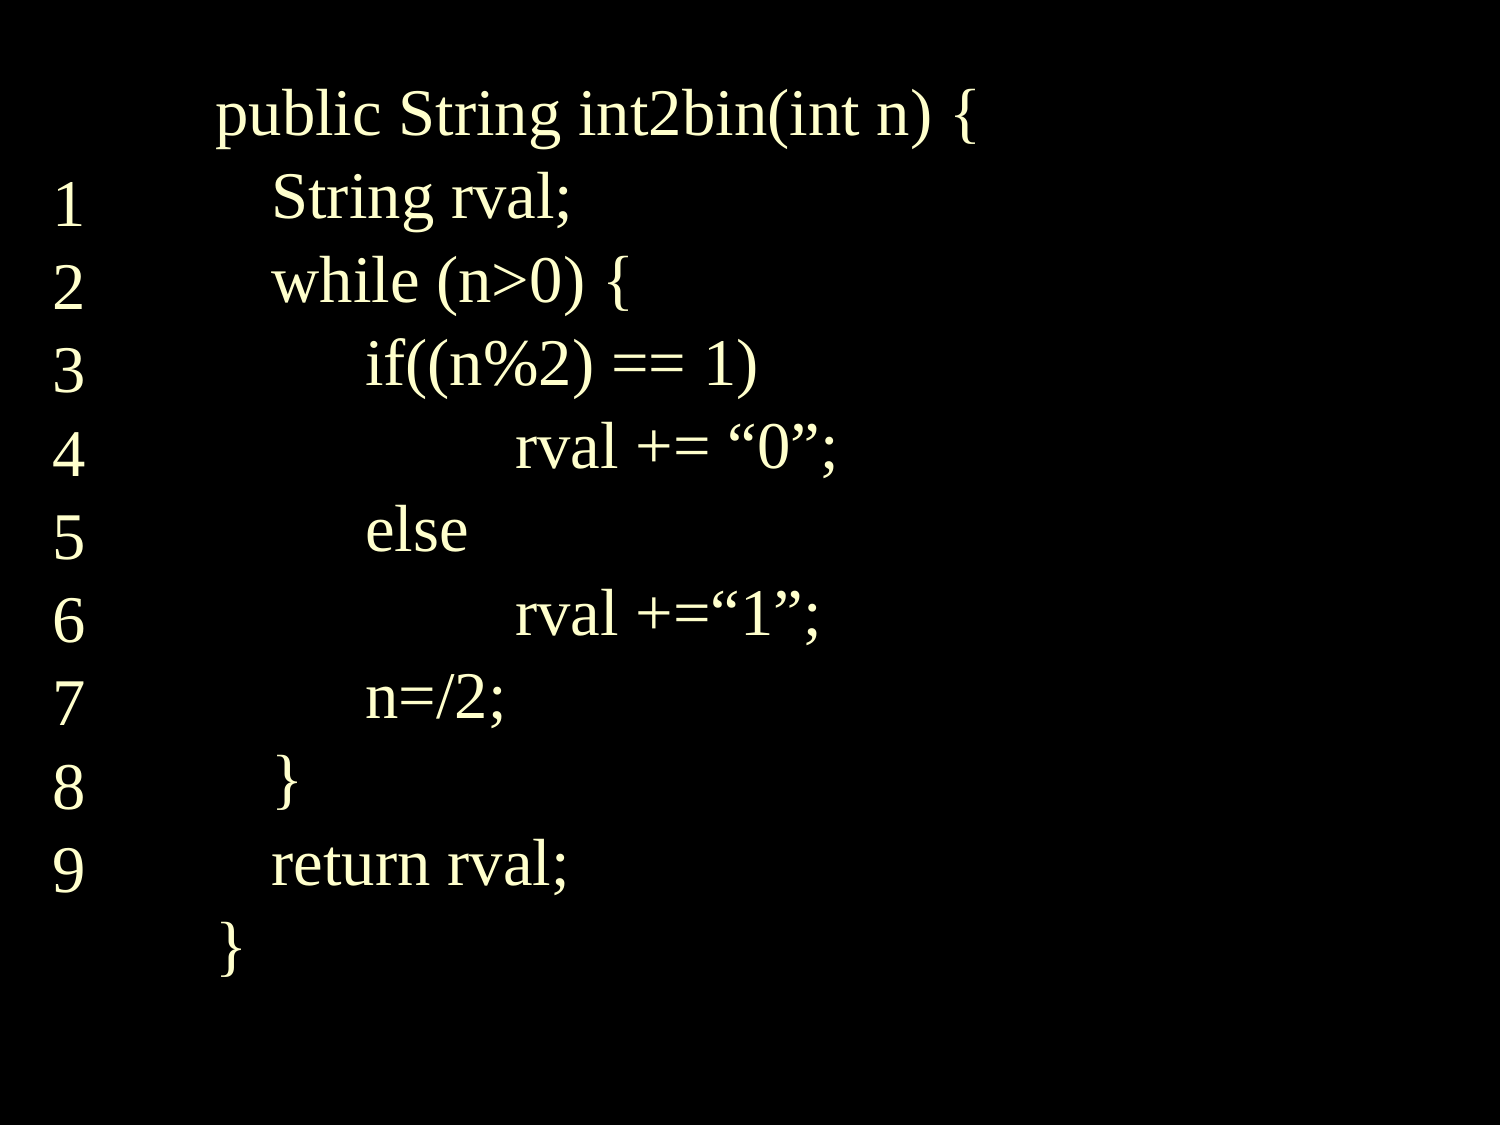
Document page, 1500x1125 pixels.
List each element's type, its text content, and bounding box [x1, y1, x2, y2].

text_box 1 2 3 4 5 6 7 8 9 [37, 74, 188, 1051]
list public String int2bin(int n) { String rval; while (n>0) { if((n%2) == 1) rval += “0”; else rval +=“1”; n=/2; } return rval; } [200, 74, 1128, 1051]
